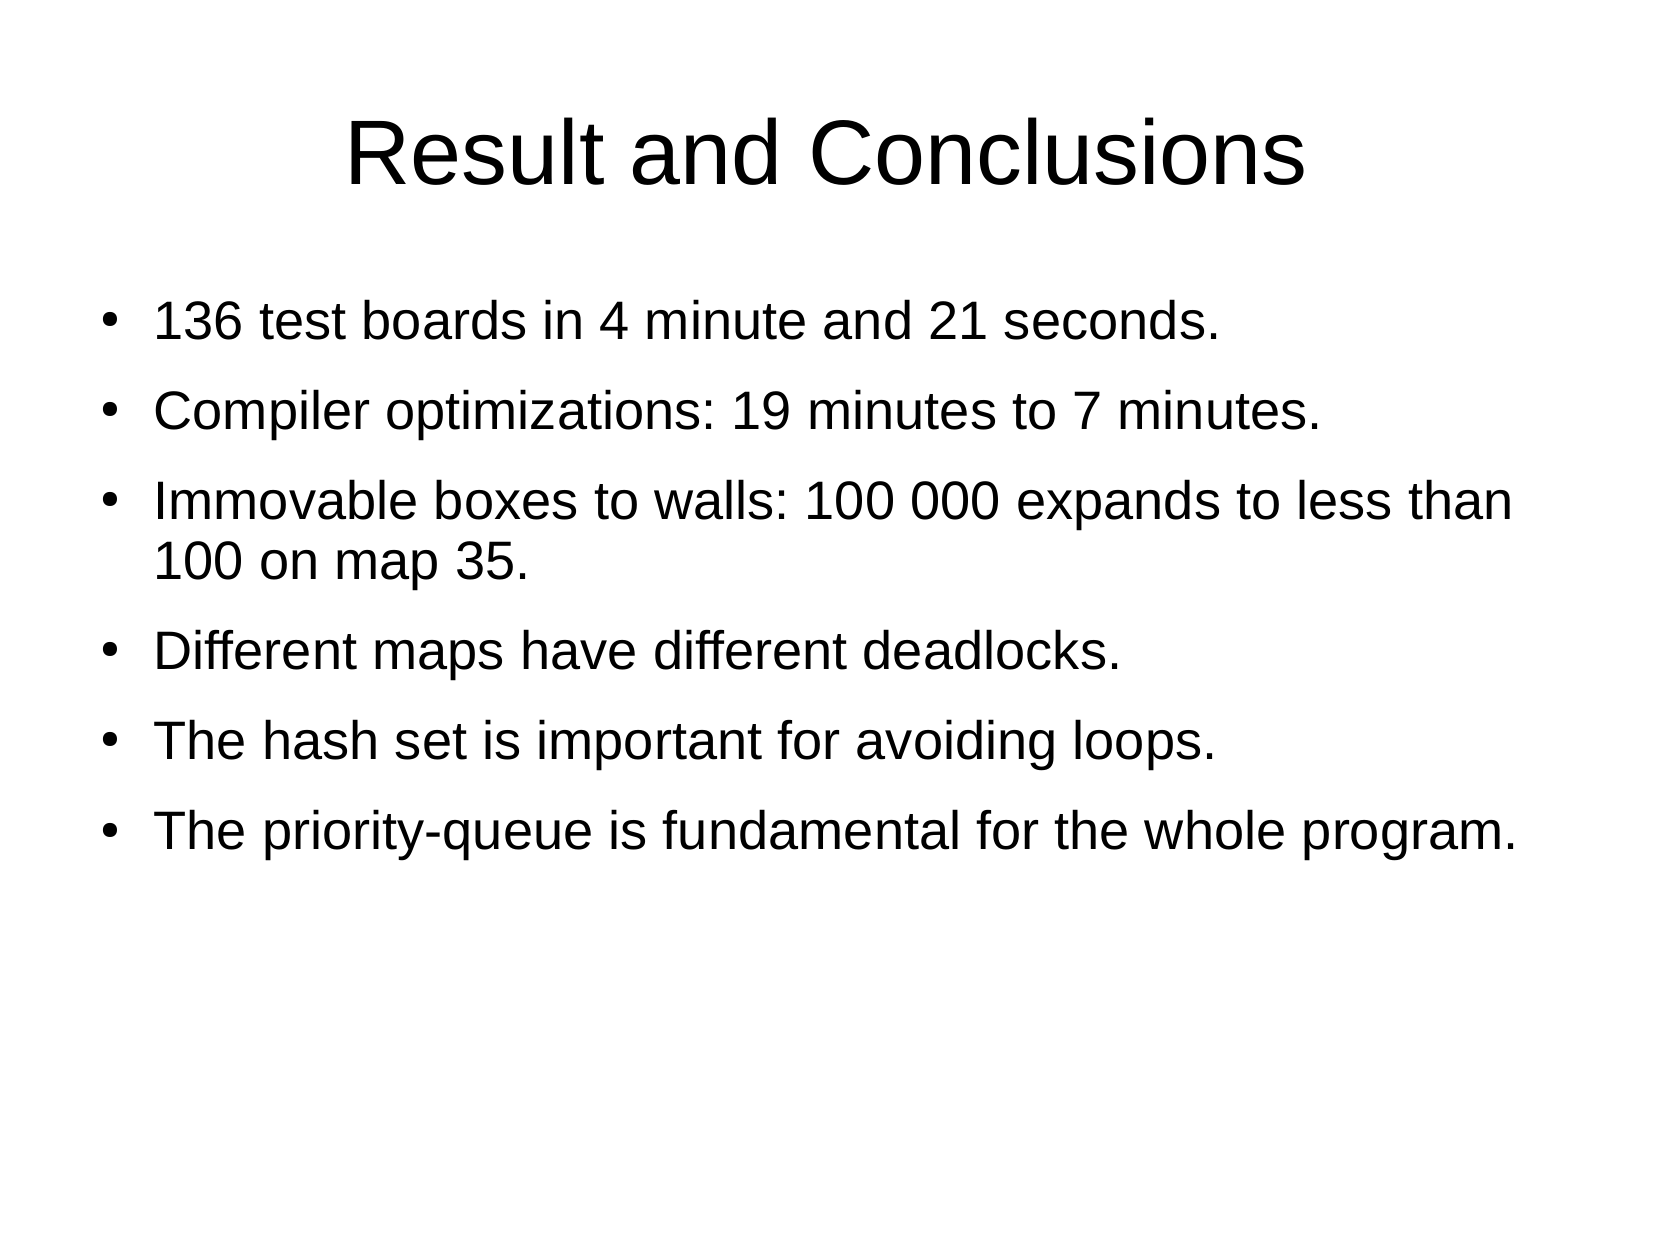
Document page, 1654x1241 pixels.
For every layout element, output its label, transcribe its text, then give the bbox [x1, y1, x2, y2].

list 136 test boards in 4 minute and 21 seconds. Compiler optimizations: 19 minutes to 7 minutes. Immovable boxes to walls: 100 000 expands to less than 100 on map 35. Different maps have different deadlocks. The hash set is important for avoiding loops. The priority-queue is fundamental for the whole program. [82, 290, 1571, 1094]
title Result and Conclusions [82, 56, 1571, 250]
